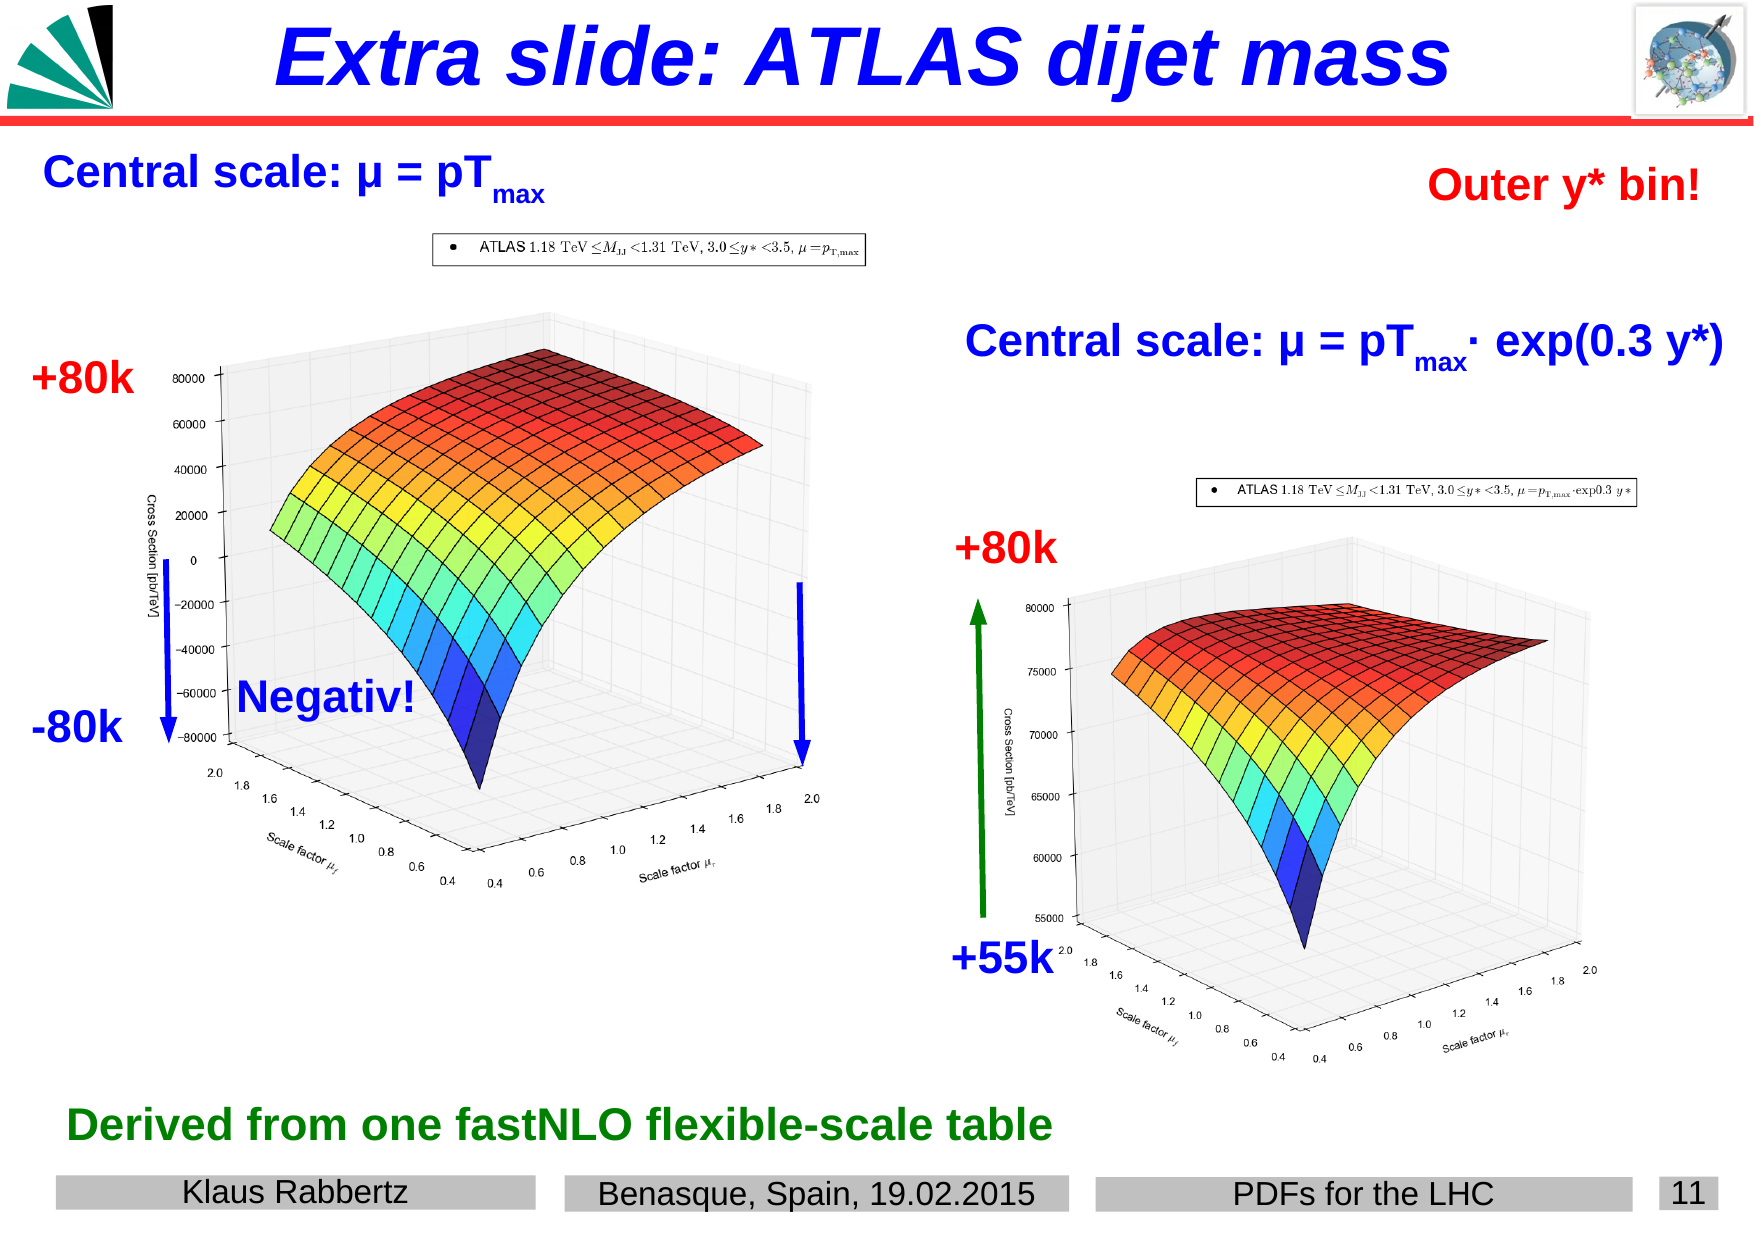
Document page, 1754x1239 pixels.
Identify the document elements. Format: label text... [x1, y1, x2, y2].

text_box Outer y* bin! [1415, 153, 1714, 217]
text_box Derived from one fastNLO flexible-scale table [54, 1092, 1066, 1156]
text_box +80k [19, 346, 147, 410]
text_box Negativ! [224, 665, 429, 729]
text_box -80k [19, 694, 136, 758]
picture [15, 139, 1726, 1164]
title Extra slide: ATLAS dijet mass [123, 0, 1606, 114]
text_box +80k [942, 516, 1070, 580]
text_box Central scale: μ = pTmax [30, 140, 558, 215]
picture [7, 5, 113, 110]
text_box +55k [938, 926, 1066, 990]
picture [1631, 2, 1748, 119]
text_box Central scale: μ = pTmax· exp(0.3 y*) [952, 308, 1734, 383]
